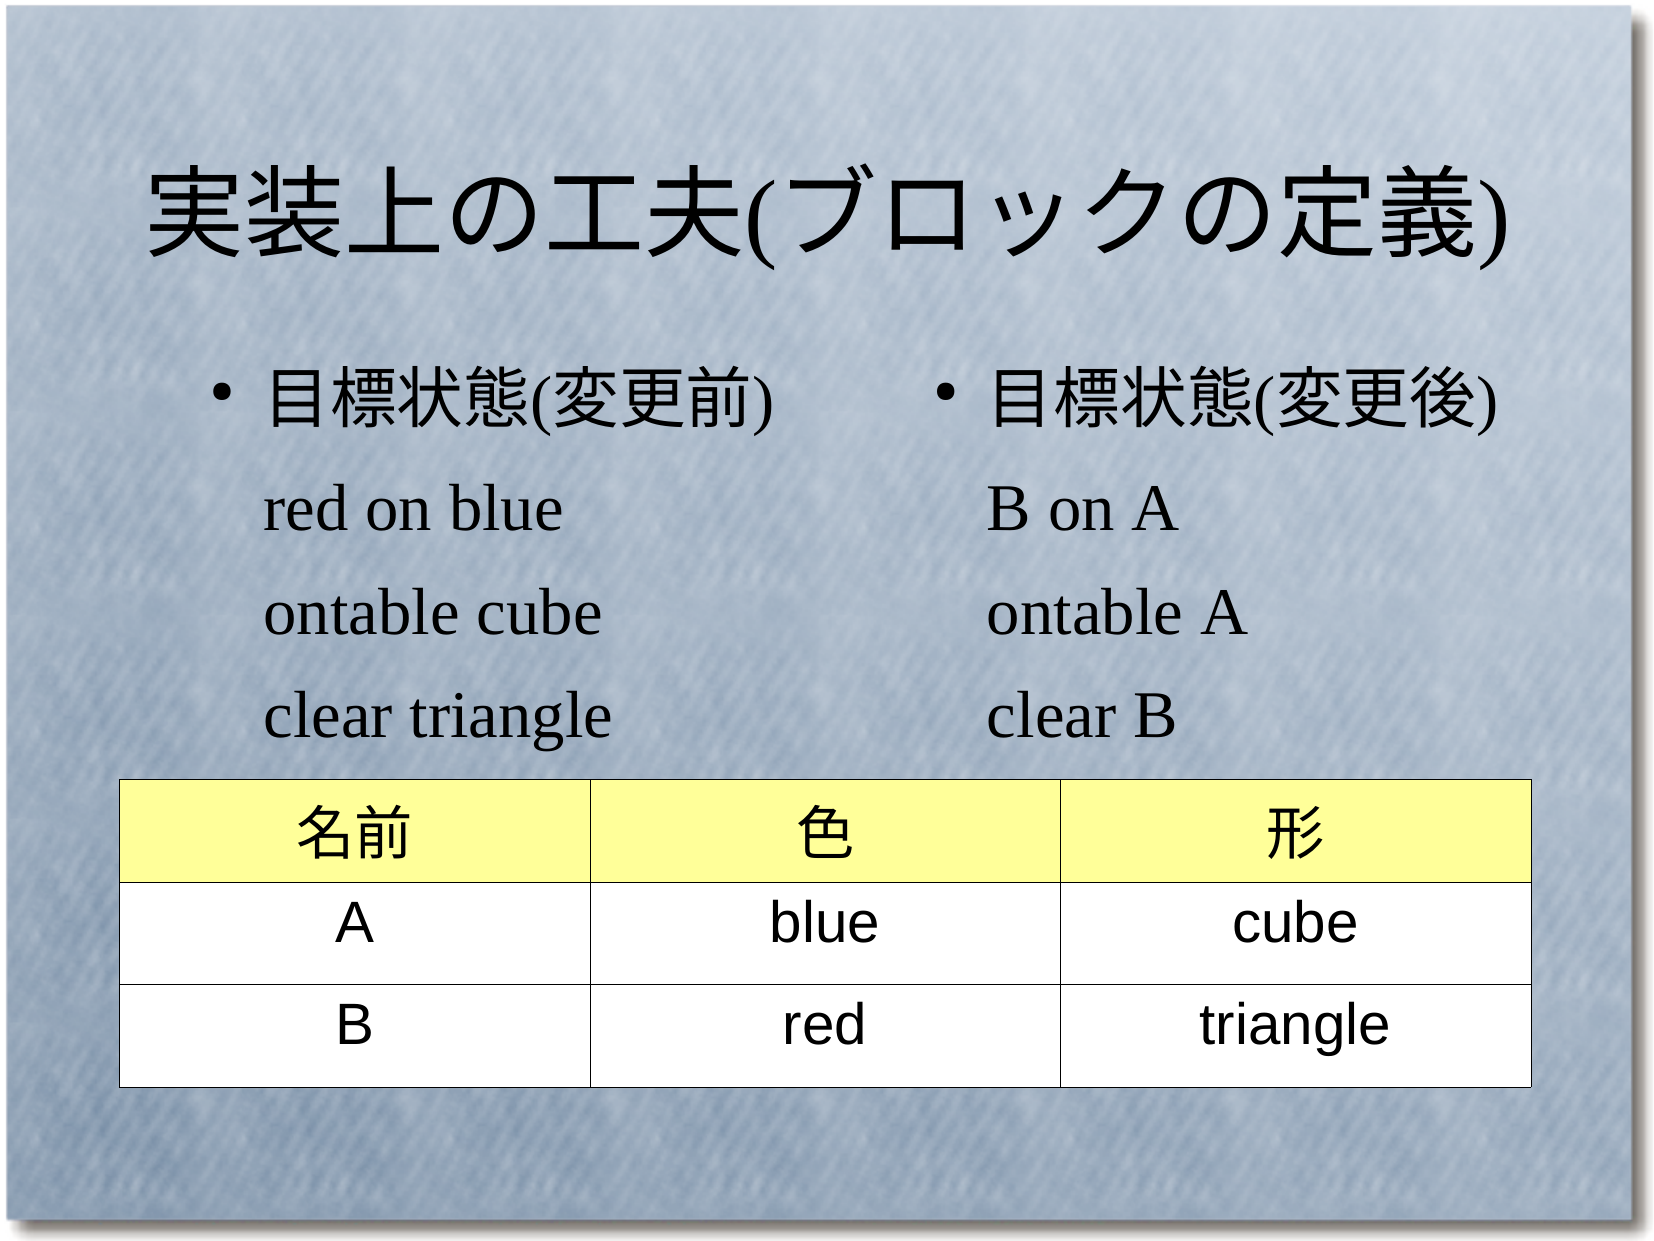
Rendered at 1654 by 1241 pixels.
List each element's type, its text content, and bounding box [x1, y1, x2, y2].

table_header 形 [1061, 780, 1531, 882]
list 目標状態(変更後) B on A ontable A clear B [845, 344, 1535, 745]
table_cell cube [1061, 883, 1531, 984]
list 目標状態(変更前) red on blue ontable cube clear triangle [121, 344, 811, 745]
table_cell B [120, 985, 590, 1087]
table_cell A [120, 883, 590, 984]
title 実装上の工夫(ブロックの定義) [121, 83, 1534, 330]
table_header 名前 [120, 780, 590, 882]
table_cell blue [591, 883, 1060, 984]
table_cell triangle [1061, 985, 1531, 1087]
table_cell red [591, 985, 1060, 1087]
table_header 色 [591, 780, 1060, 882]
picture [0, 0, 1654, 1241]
